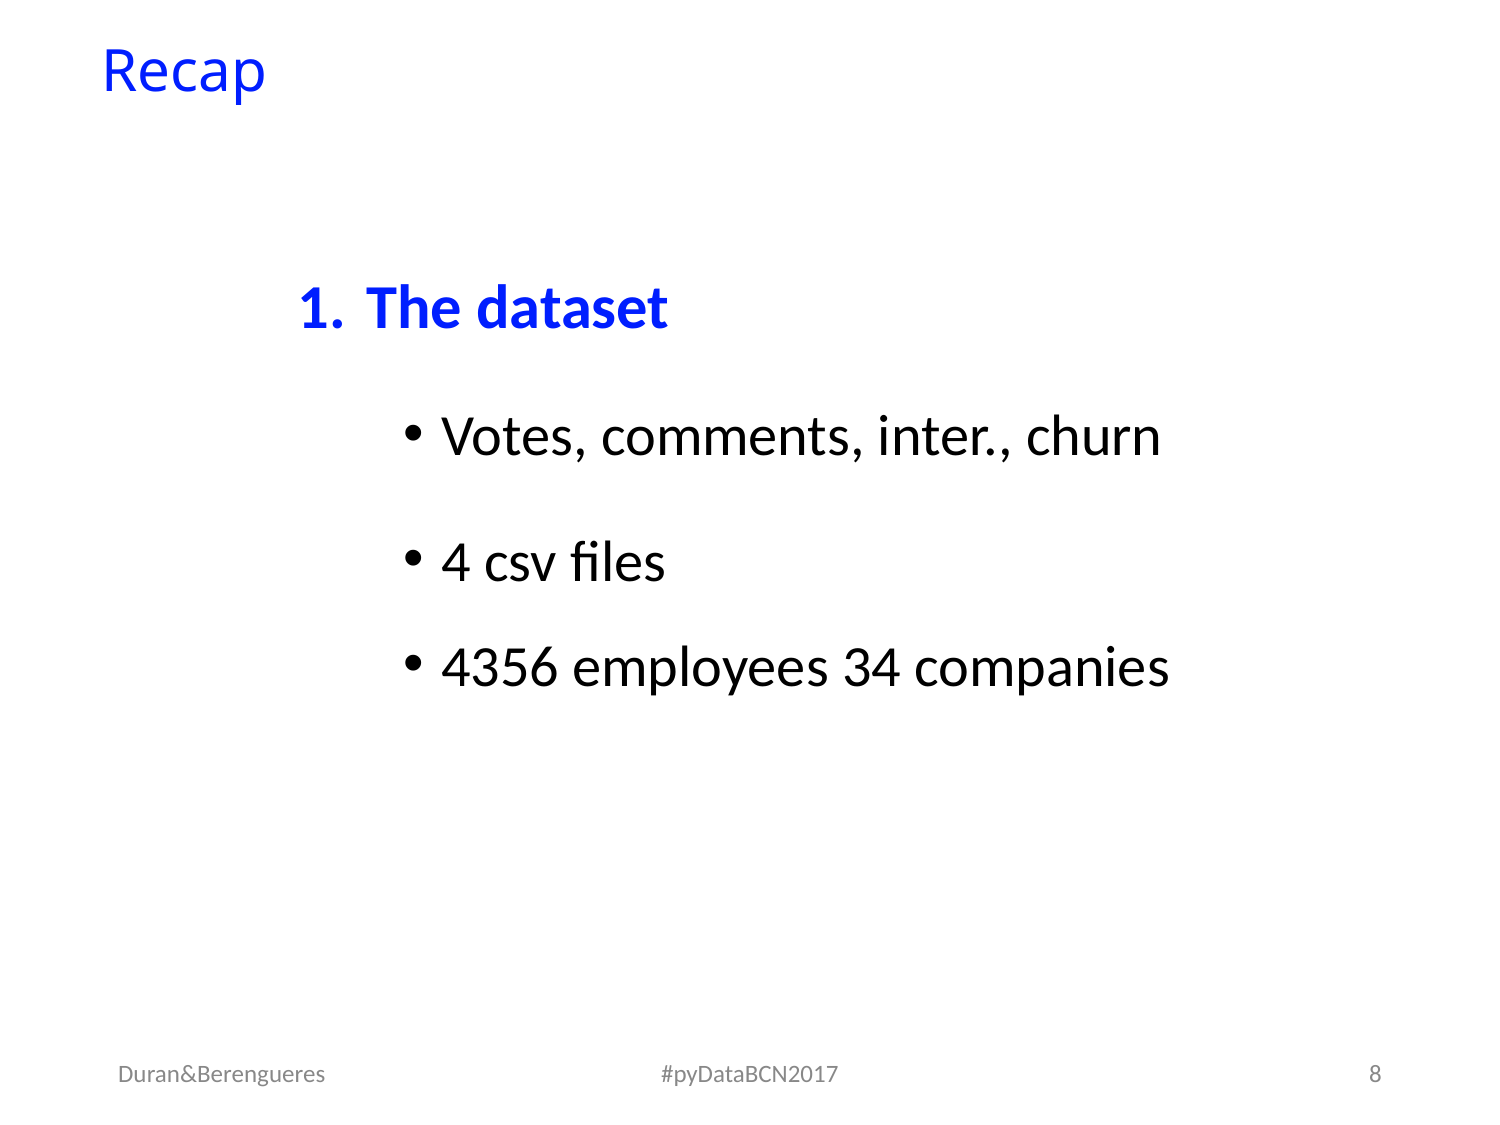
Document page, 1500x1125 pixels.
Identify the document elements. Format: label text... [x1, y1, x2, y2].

slide_number <number> [1059, 1042, 1397, 1103]
list The dataset Votes, comments, inter., churn 4 csv files 4356 employees 34 companies [276, 221, 1235, 936]
footer #pyDataBCN2017 [496, 1042, 1004, 1103]
title Recap [86, 32, 1425, 114]
slide_number Duran&Berengueres [103, 1042, 441, 1103]
